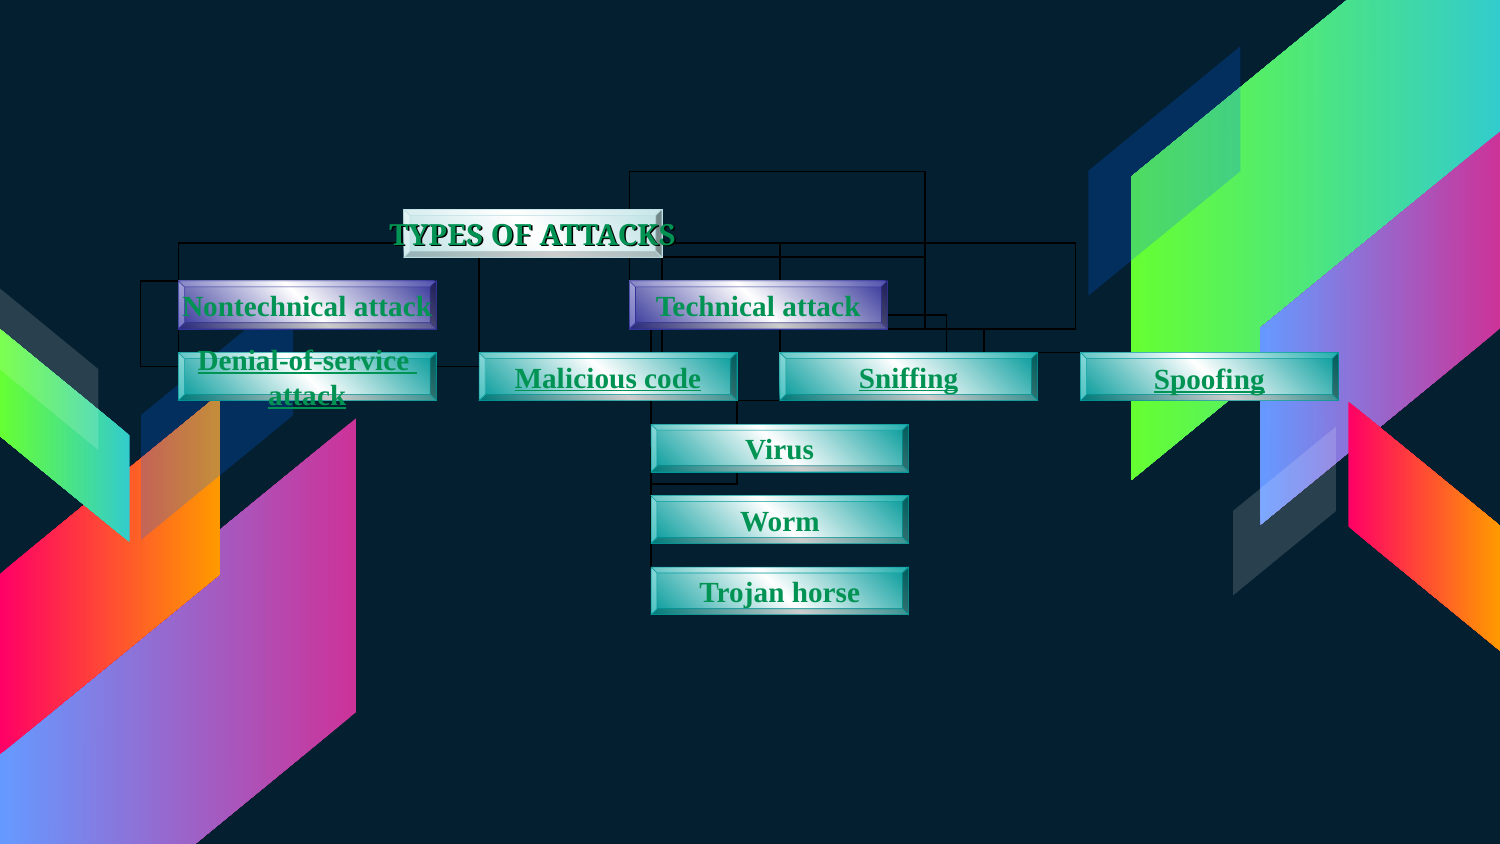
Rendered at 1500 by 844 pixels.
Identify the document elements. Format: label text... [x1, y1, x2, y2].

text_box Worm [657, 502, 902, 537]
text_box Denial-of-service attack [185, 359, 430, 394]
text_box Spoofing [1087, 359, 1332, 394]
list Herramientas [630, 280, 887, 287]
text_box TYPES OF ATTACKS [410, 216, 655, 251]
text_box Nontechnical attack [185, 287, 430, 322]
text_box Sniffing [786, 359, 1031, 394]
text_box Trojan horse [657, 574, 902, 608]
title IV Herramientas [179, 280, 436, 287]
text_box Technical attack [636, 287, 881, 322]
text_box Virus [657, 431, 902, 465]
text_box Malicious code [486, 359, 730, 394]
